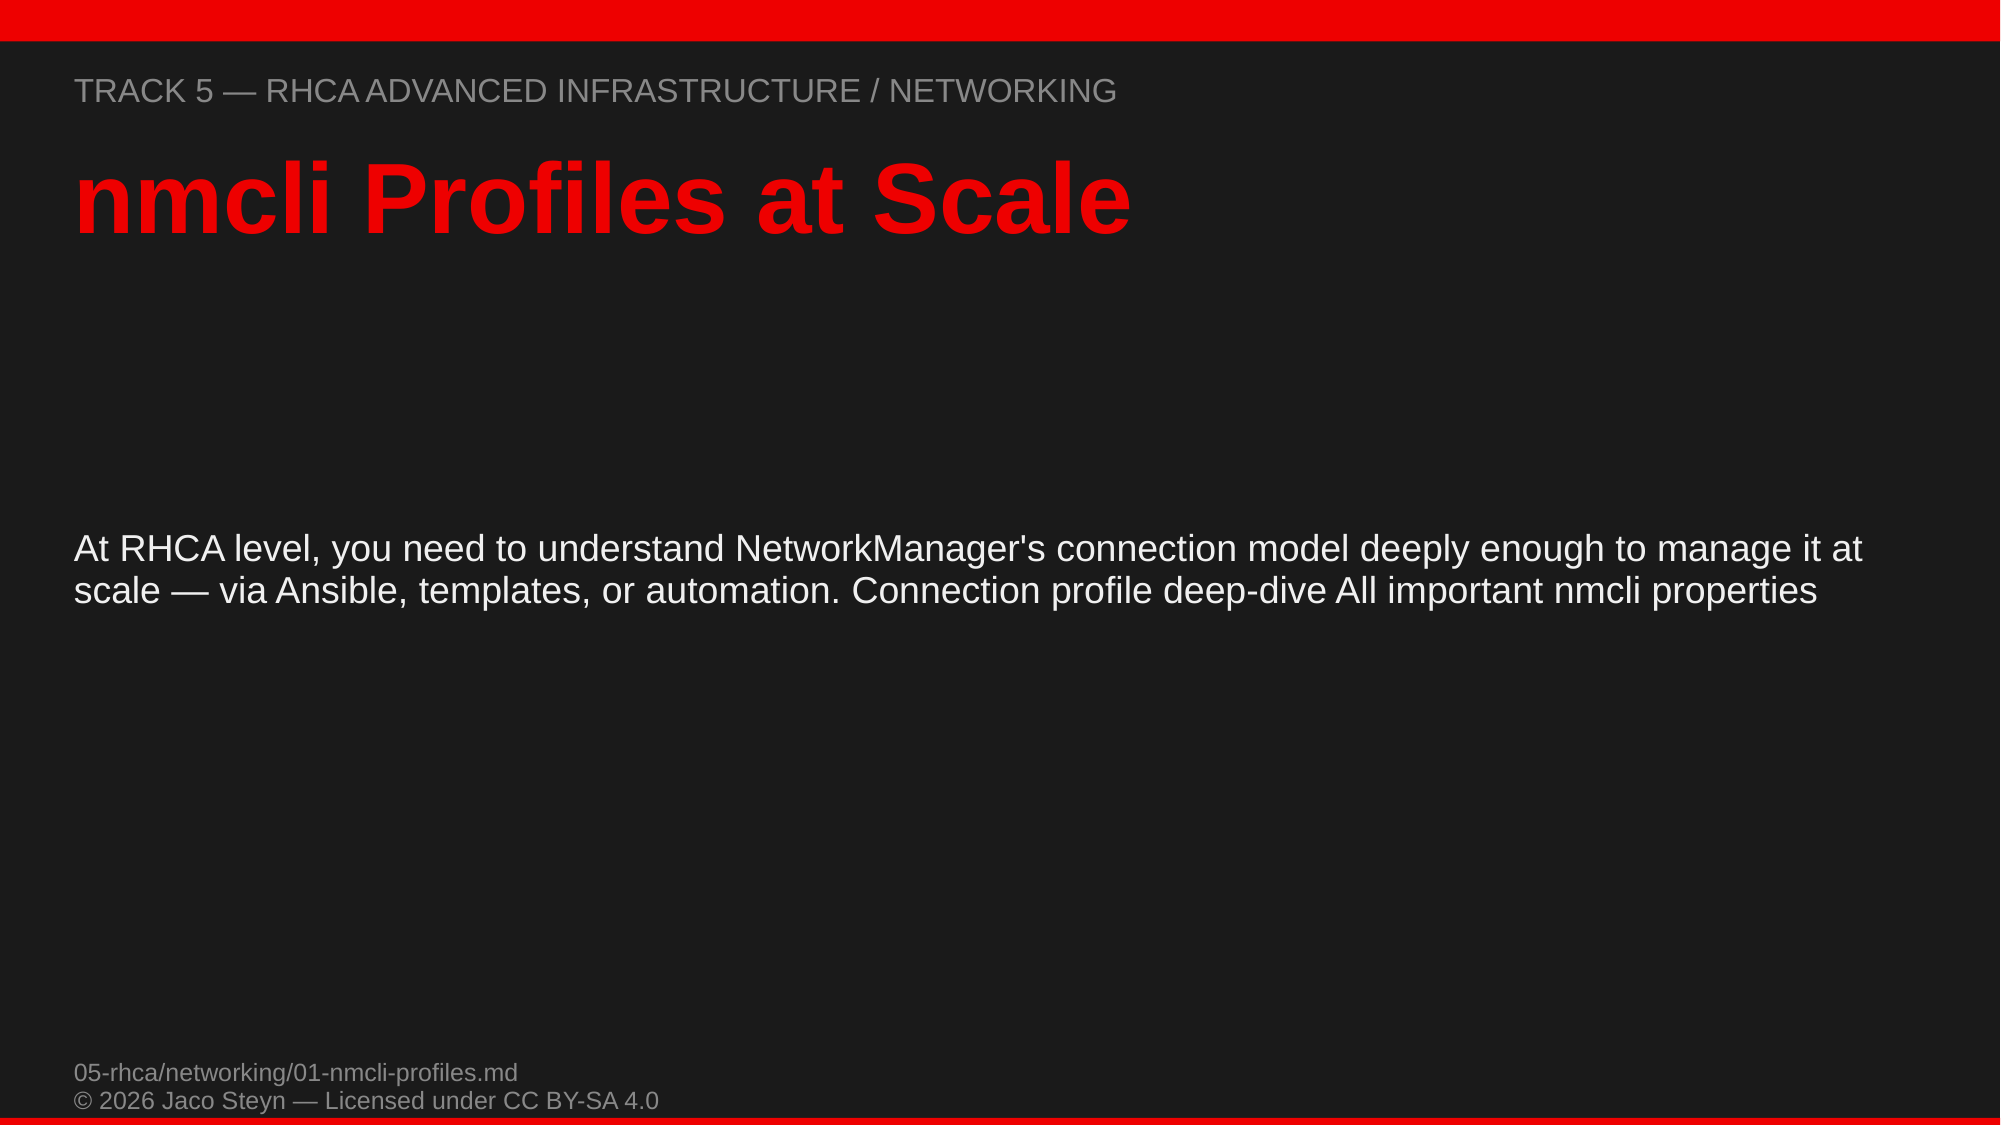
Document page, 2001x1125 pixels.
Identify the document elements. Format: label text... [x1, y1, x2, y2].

text_box [0, 0, 2001, 42]
text_box [0, 1117, 2001, 1125]
text_box nmcli Profiles at Scale [59, 135, 1942, 461]
text_box At RHCA level, you need to understand NetworkManager's connection model deeply enough to manage it at scale — via Ansible, templates, or automation. Connection profile deep-dive All important nmcli properties [59, 519, 1942, 727]
text_box TRACK 5 — RHCA ADVANCED INFRASTRUCTURE / NETWORKING [59, 64, 1942, 119]
text_box 05-rhca/networking/01-nmcli-profiles.md © 2026 Jaco Steyn — Licensed under CC BY-SA 4.0 [59, 1051, 1942, 1111]
